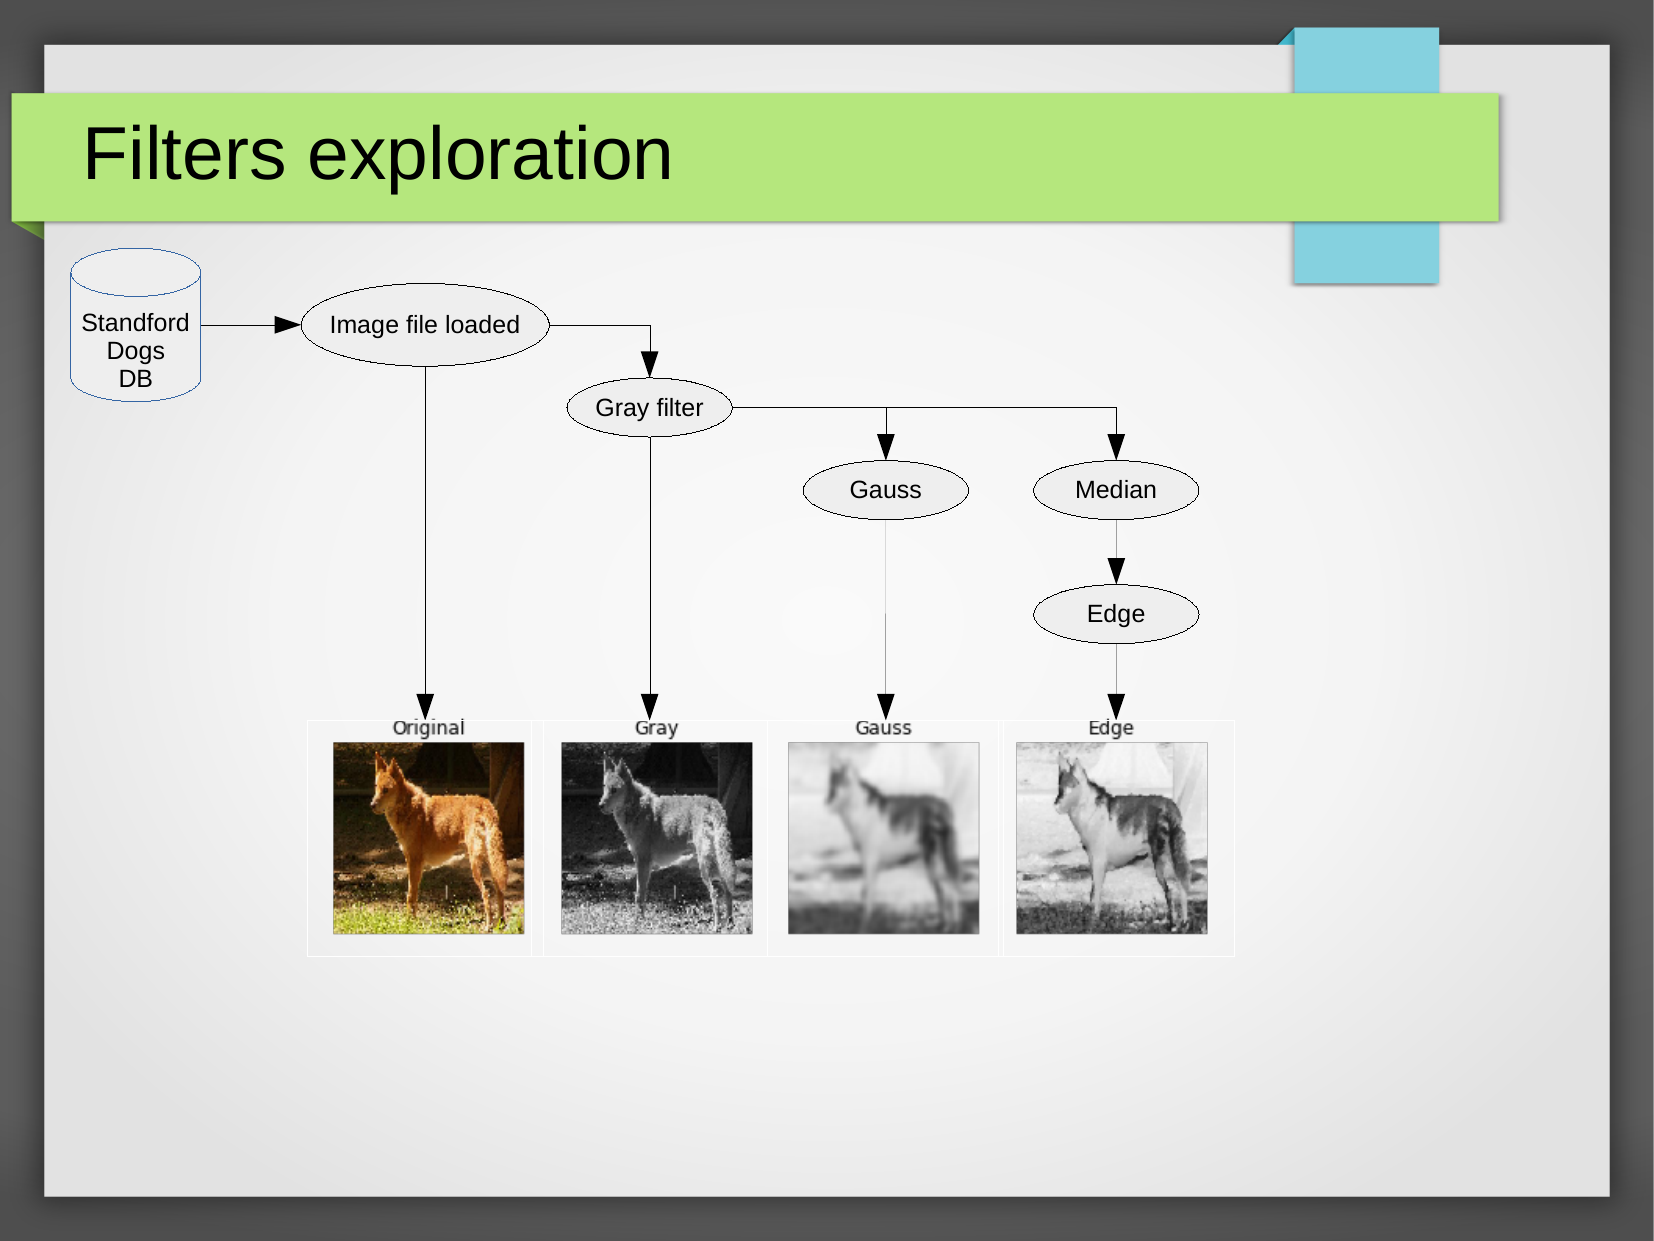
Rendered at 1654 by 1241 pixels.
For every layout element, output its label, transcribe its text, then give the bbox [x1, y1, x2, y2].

text_box Median [1033, 460, 1199, 520]
text_box Image file loaded [301, 283, 550, 367]
text_box Gauss [803, 460, 969, 520]
title Filters exploration [82, 94, 1264, 213]
text_box Standford Dogs DB [70, 248, 201, 402]
text_box Gray filter [566, 377, 733, 438]
text_box Edge [1033, 584, 1200, 644]
picture [0, 0, 1654, 1241]
